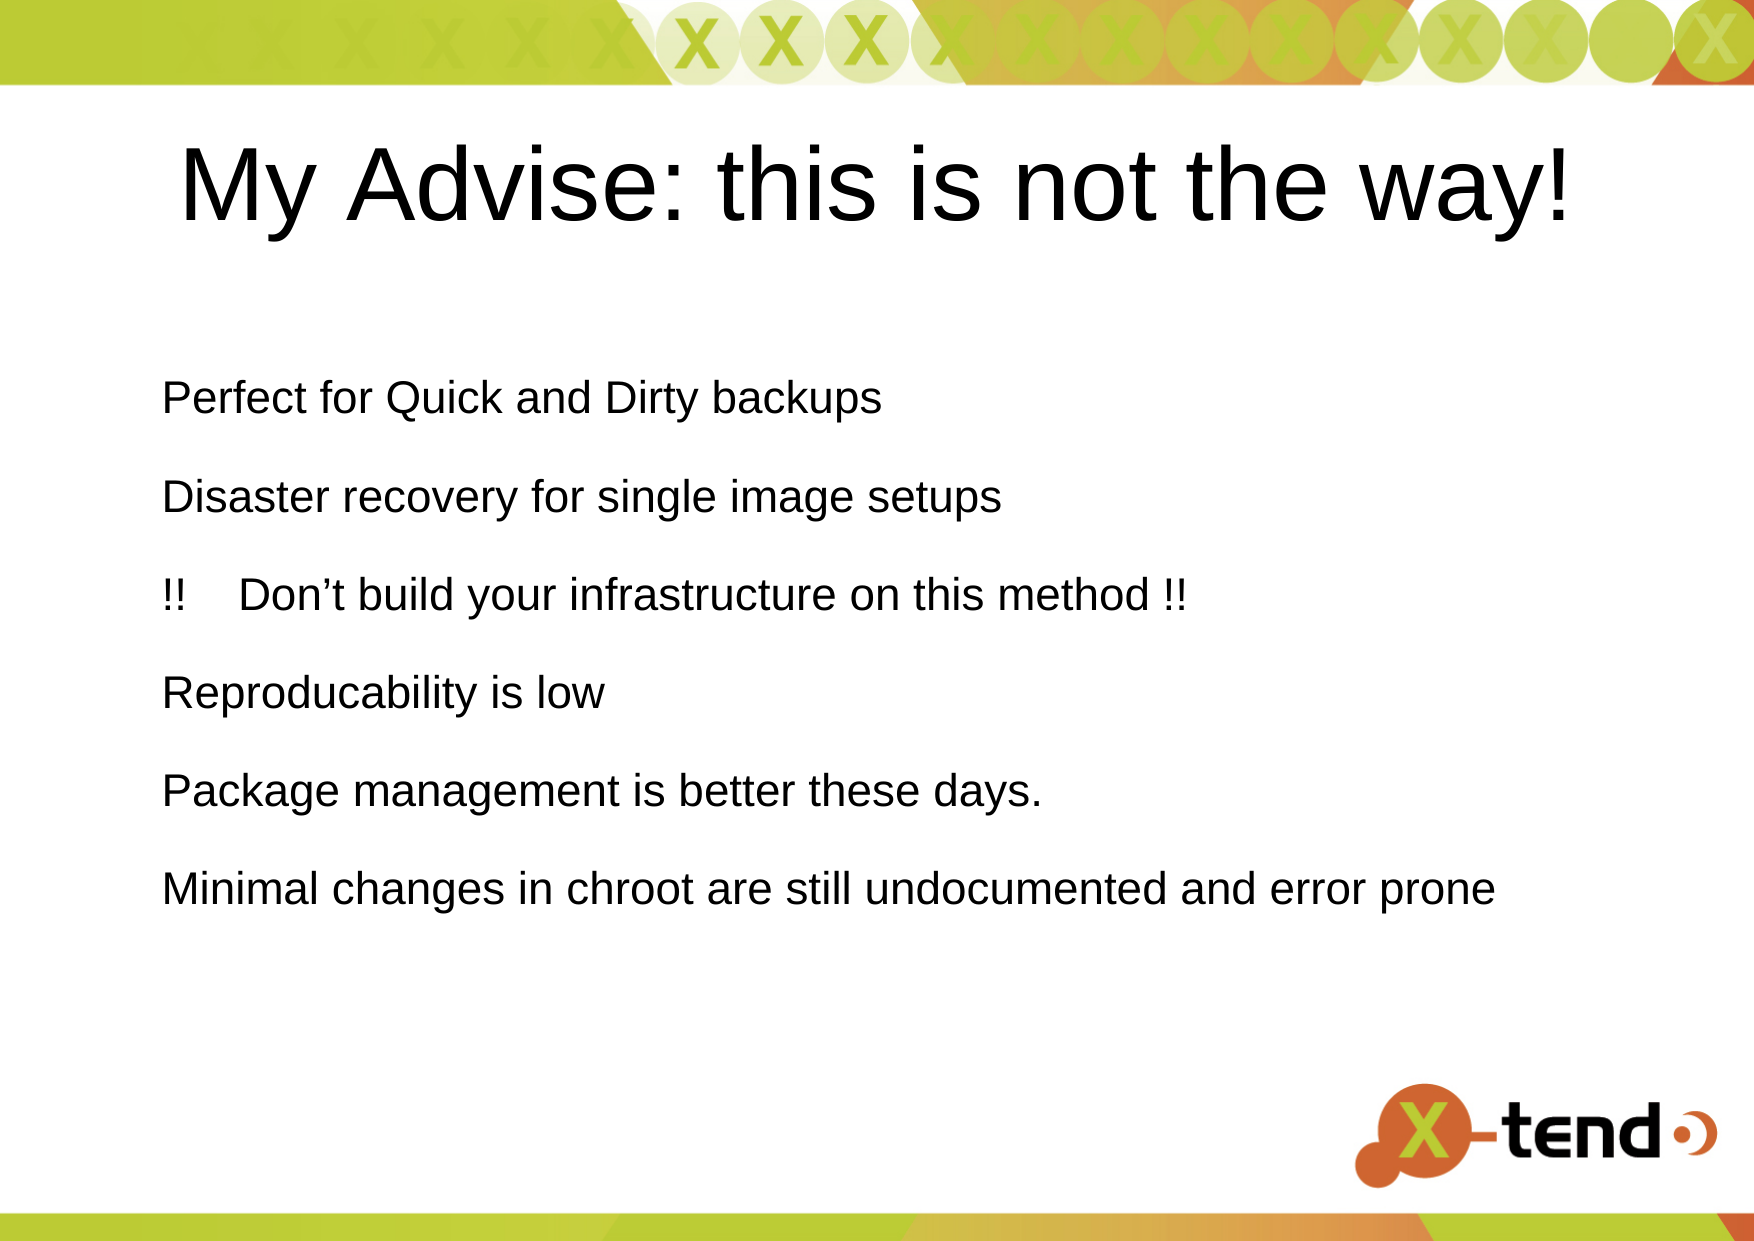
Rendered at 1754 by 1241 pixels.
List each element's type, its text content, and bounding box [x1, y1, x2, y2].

list Perfect for Quick and Dirty backups Disaster recovery for single image setups !! Don’t build your infrastructure on this method !! Reproducability is low Package management is better these days. Minimal changes in chroot are still undocumented and error prone [161, 344, 1627, 1127]
title My Advise: this is not the way! [128, 49, 1627, 257]
picture [0, 0, 1754, 1241]
